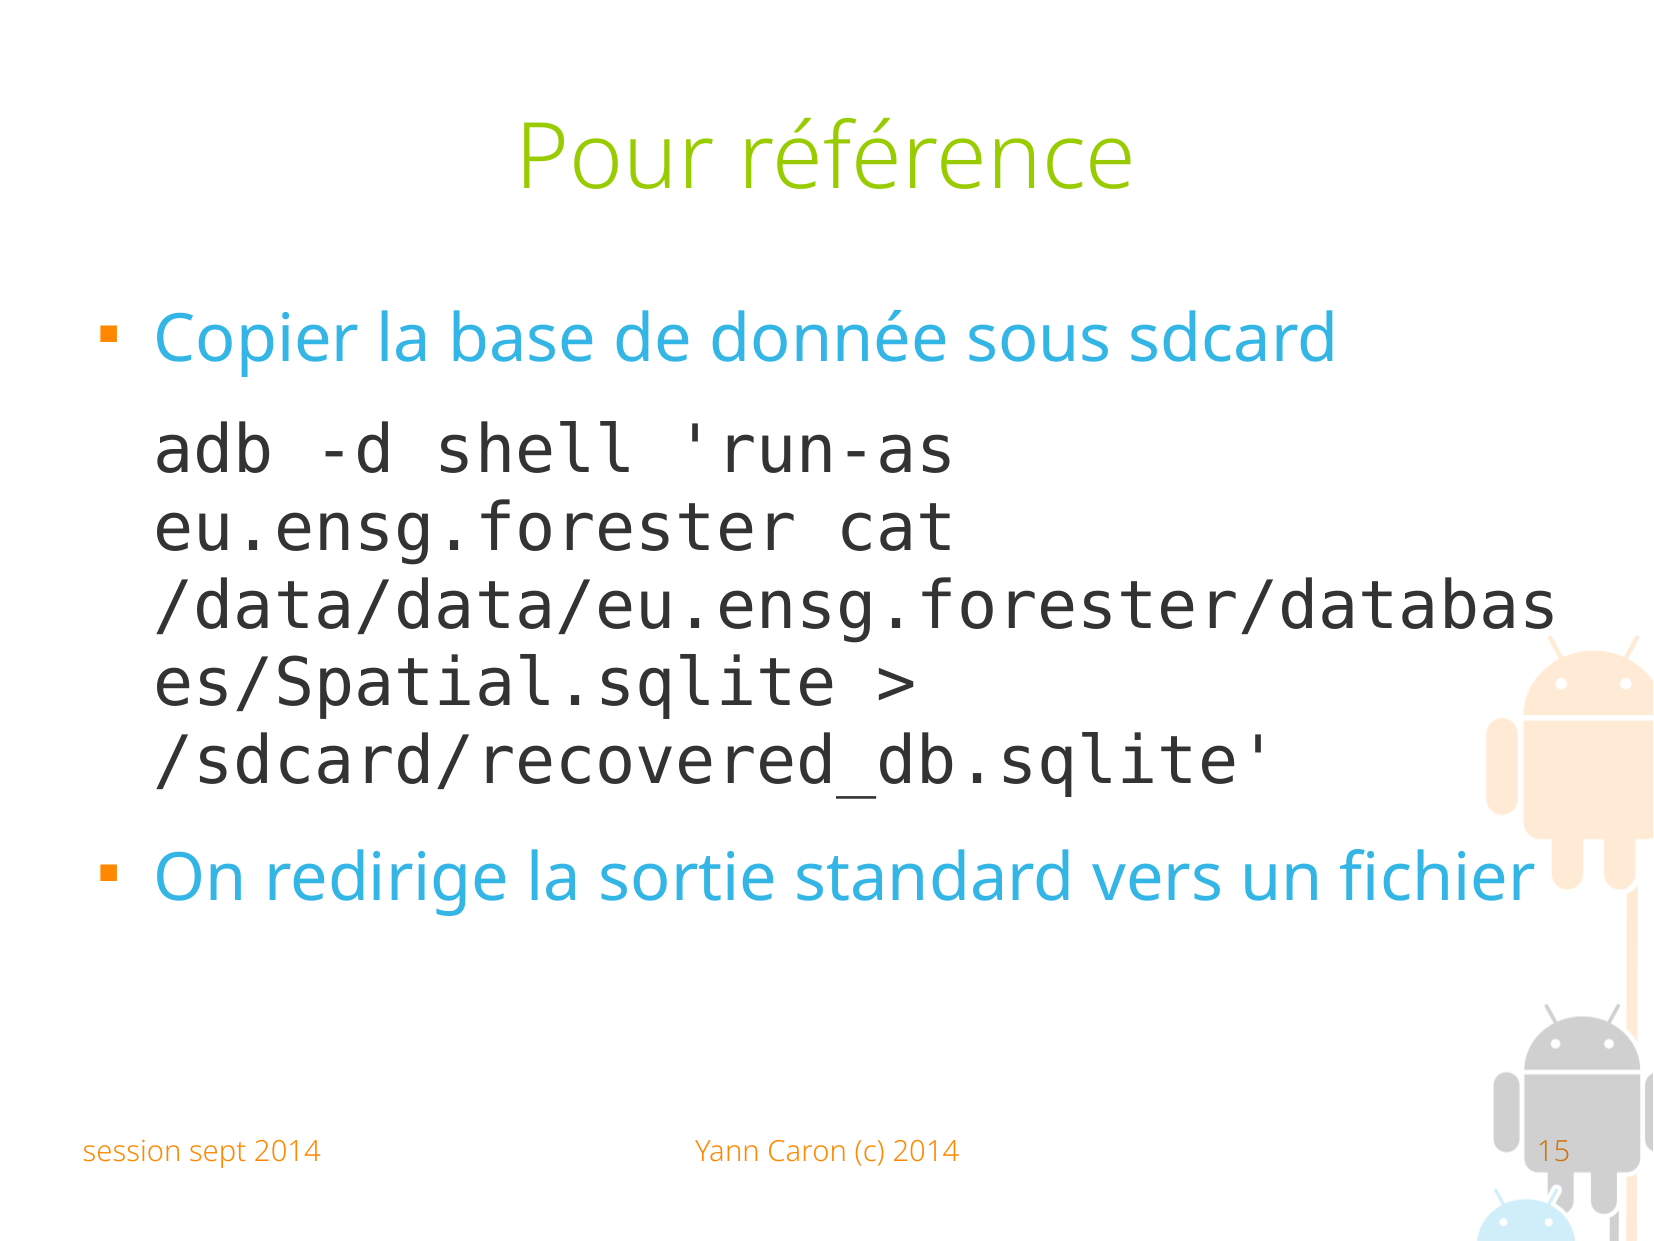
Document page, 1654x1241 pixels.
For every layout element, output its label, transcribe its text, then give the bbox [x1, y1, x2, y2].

picture [240, 423, 1654, 1241]
list Copier la base de donnée sous sdcard adb -d shell 'run-as eu.ensg.forester cat /data/data/eu.ensg.forester/databases/Spatial.sqlite > /sdcard/recovered_db.sqlite' On redirige la sortie standard vers un fichier [82, 290, 1571, 1010]
title Pour référence [82, 49, 1571, 257]
